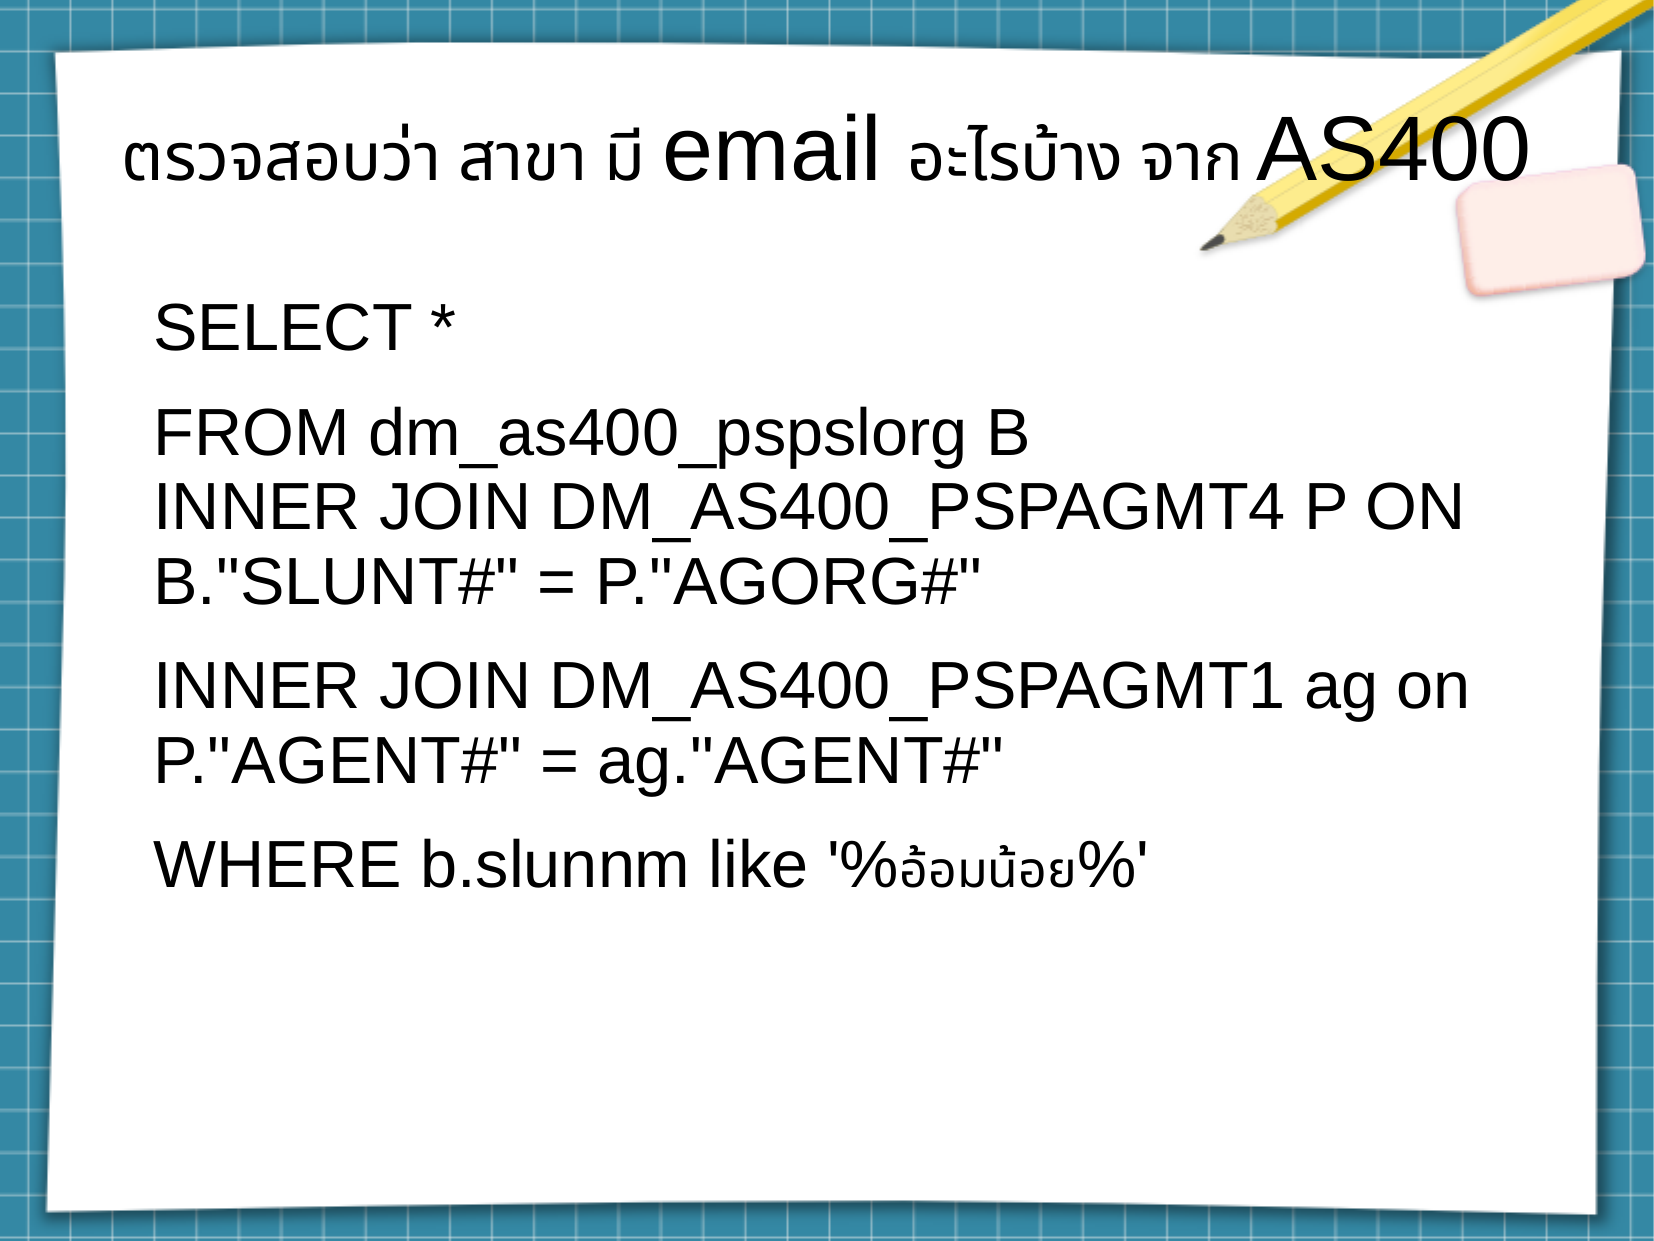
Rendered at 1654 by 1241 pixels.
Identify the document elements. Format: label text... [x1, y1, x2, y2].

title ตรวจสอบว่า สาขา มี email อะไรบ้าง จาก AS400 [82, 49, 1571, 257]
list SELECT * FROM dm_as400_pspslorg B INNER JOIN DM_AS400_PSPAGMT4 P ON B."SLUNT#" = P."AGORG#" INNER JOIN DM_AS400_PSPAGMT1 ag on P."AGENT#" = ag."AGENT#" WHERE b.slunnm like '%อ้อมน้อย%' [82, 290, 1571, 1010]
picture [0, 0, 1654, 1241]
